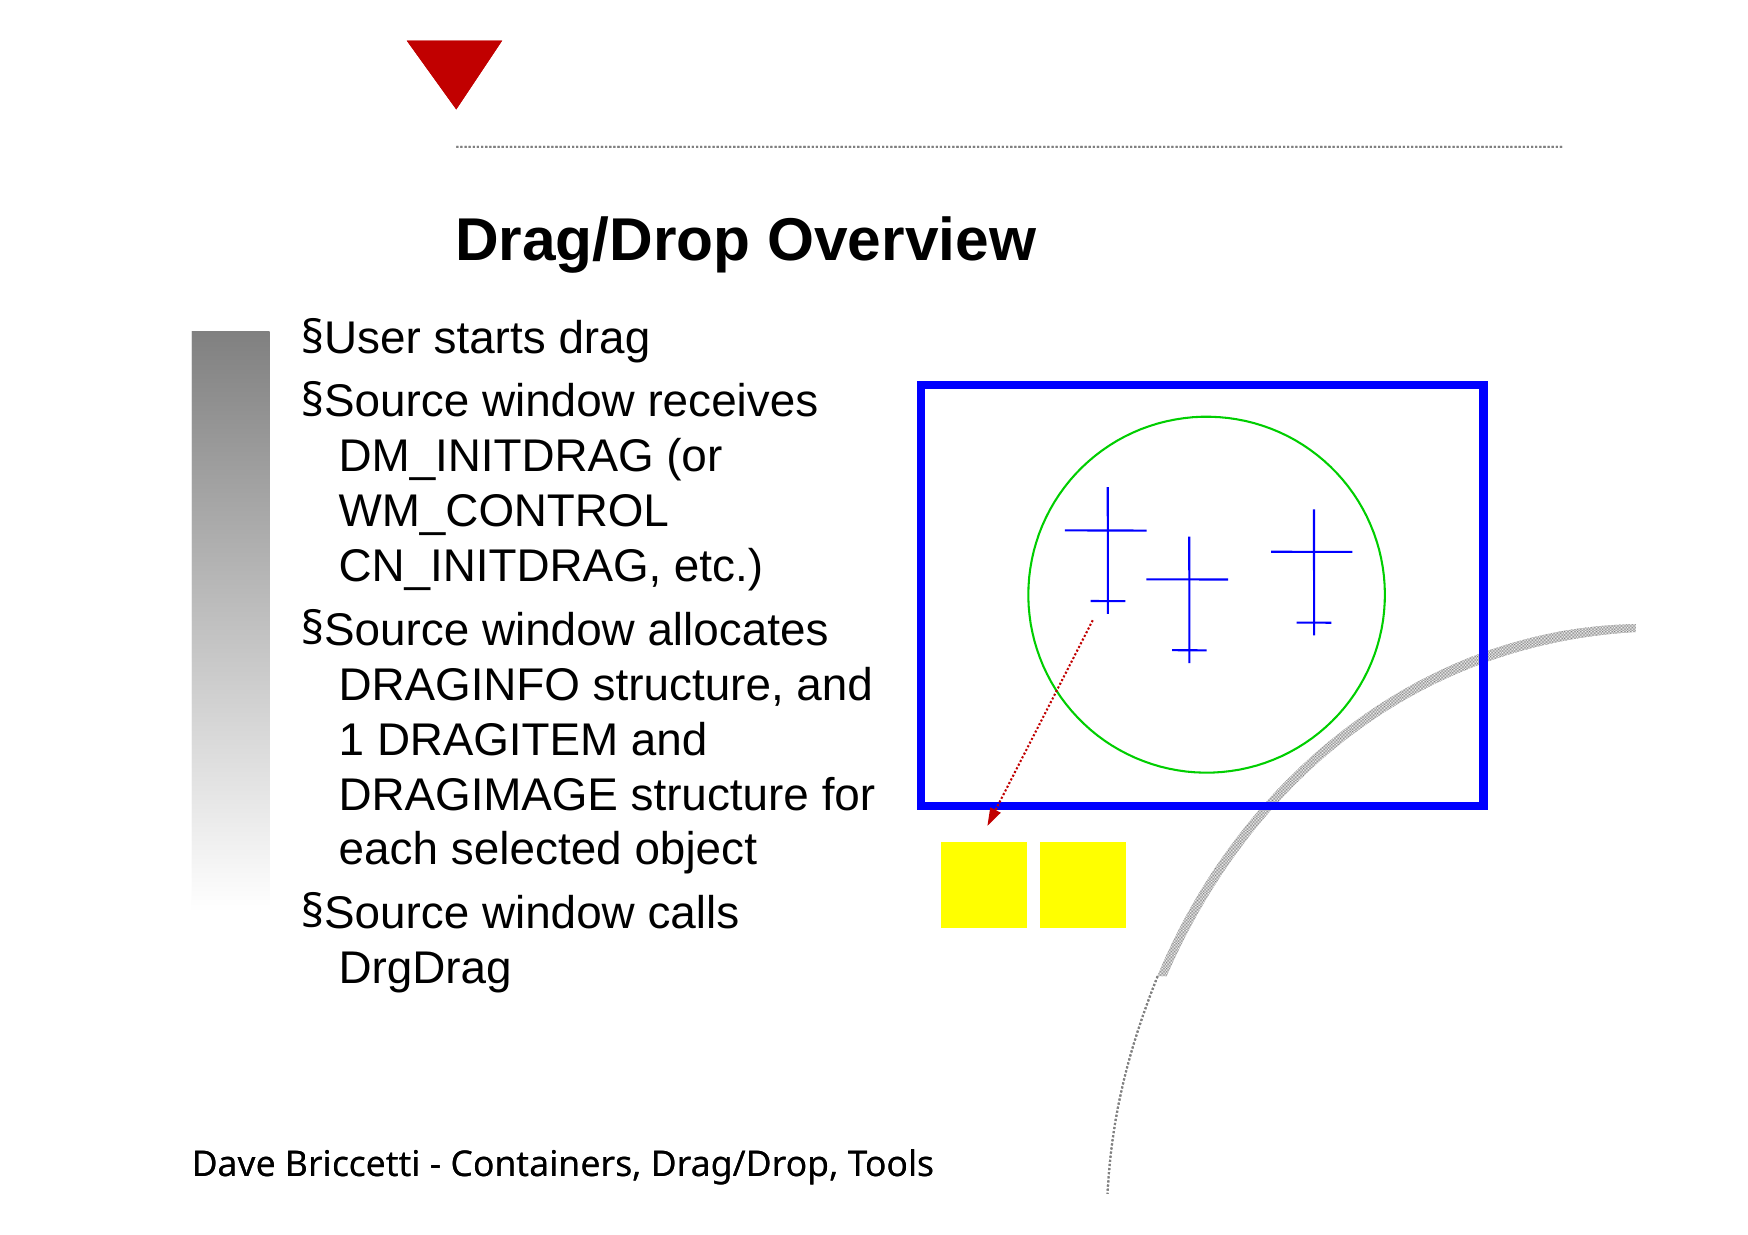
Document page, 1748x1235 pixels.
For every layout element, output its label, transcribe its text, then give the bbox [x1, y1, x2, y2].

text_box [406, 40, 503, 110]
text_box [1266, 654, 1479, 802]
text_box Drag/Drop Overview [455, 196, 1568, 277]
text_box User starts drag Source window receives DM_INITDRAG (or WM_CONTROL CN_INITDRAG, etc.) Source window allocates DRAGINFO structure, and 1 DRAGITEM and DRAGIMAGE structure for each selected object Source window calls DrgDrag [300, 307, 896, 1120]
text_box [942, 843, 1026, 927]
text_box Dave Briccetti - Containers, Drag/Drop, Tools [191, 1141, 1505, 1210]
text_box [1041, 843, 1125, 927]
text_box [1157, 810, 1272, 977]
text_box [1488, 624, 1636, 662]
text_box [192, 332, 269, 911]
